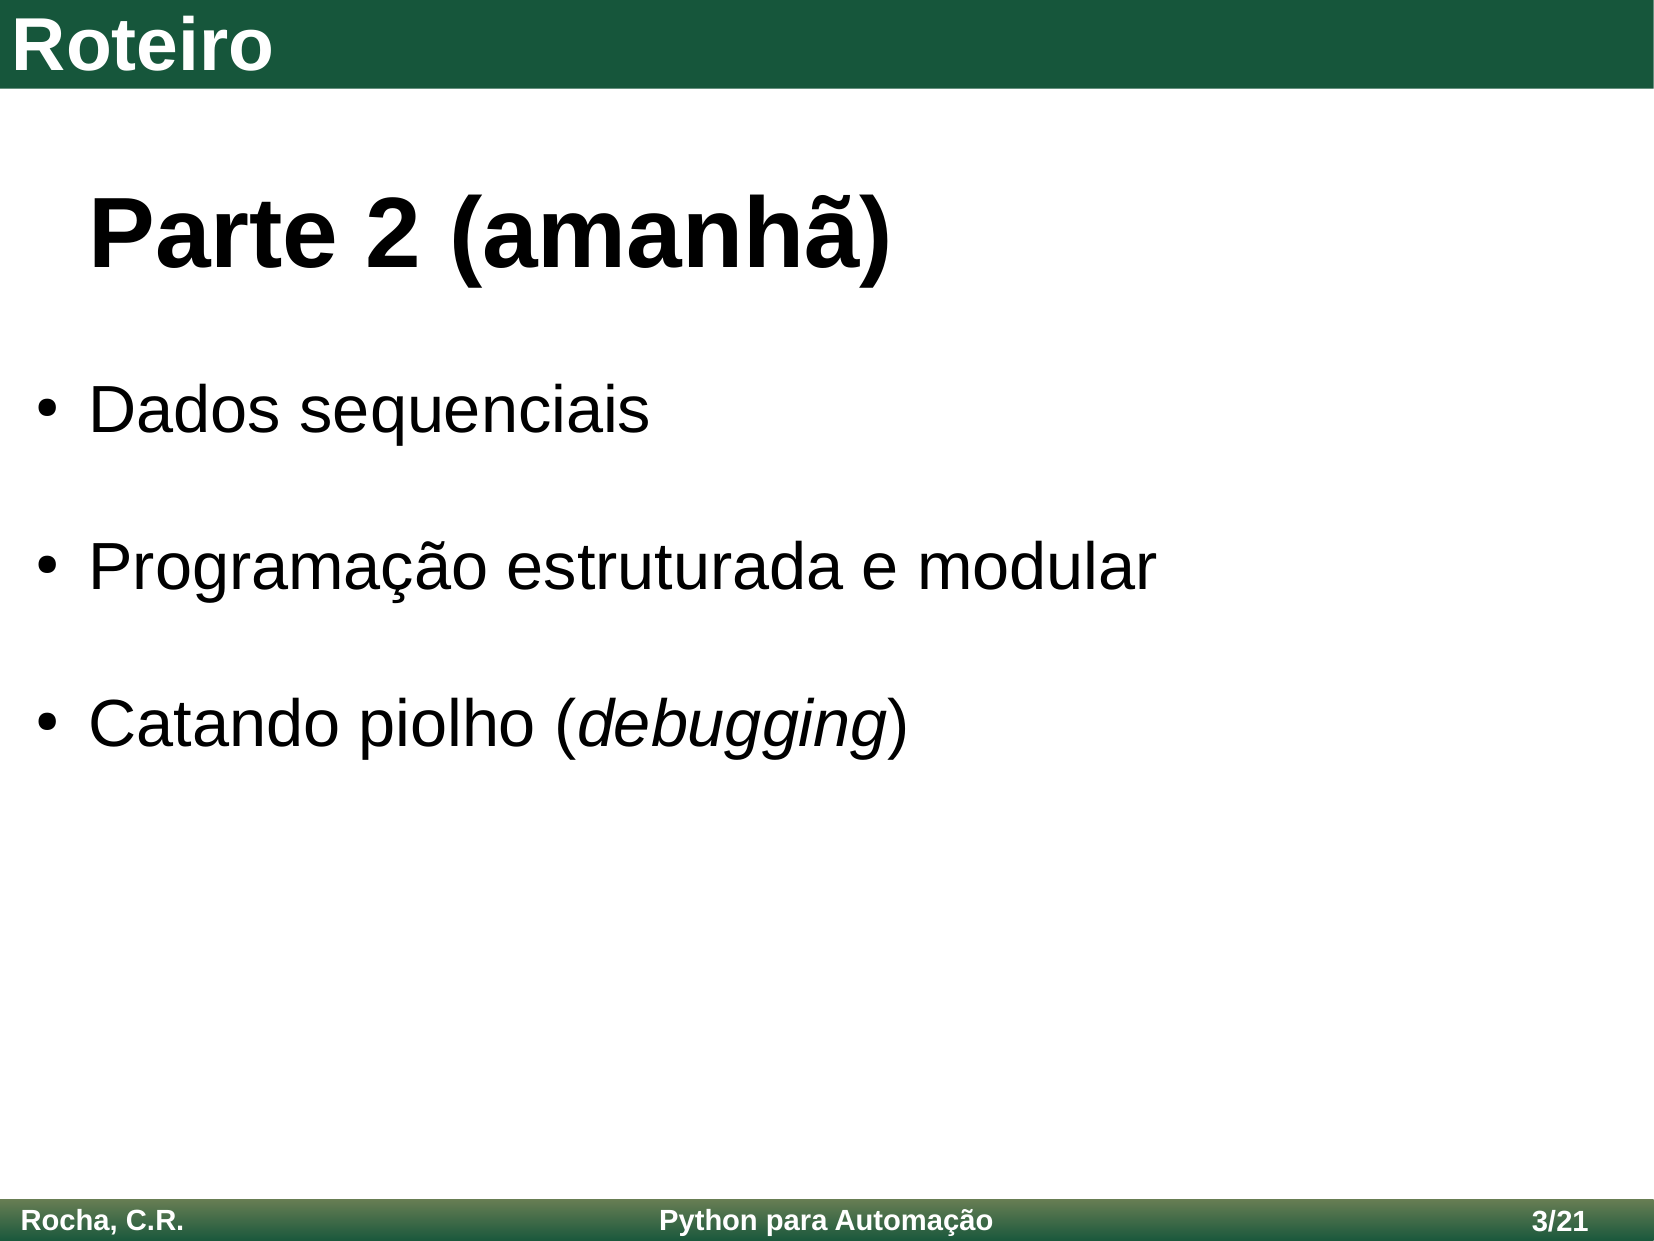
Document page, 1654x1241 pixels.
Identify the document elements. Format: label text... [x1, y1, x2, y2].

list Parte 2 (amanhã) Dados sequenciais Programação estruturada e modular Catando piolho (debugging) [17, 177, 1625, 1093]
title Roteiro [11, 0, 1625, 89]
